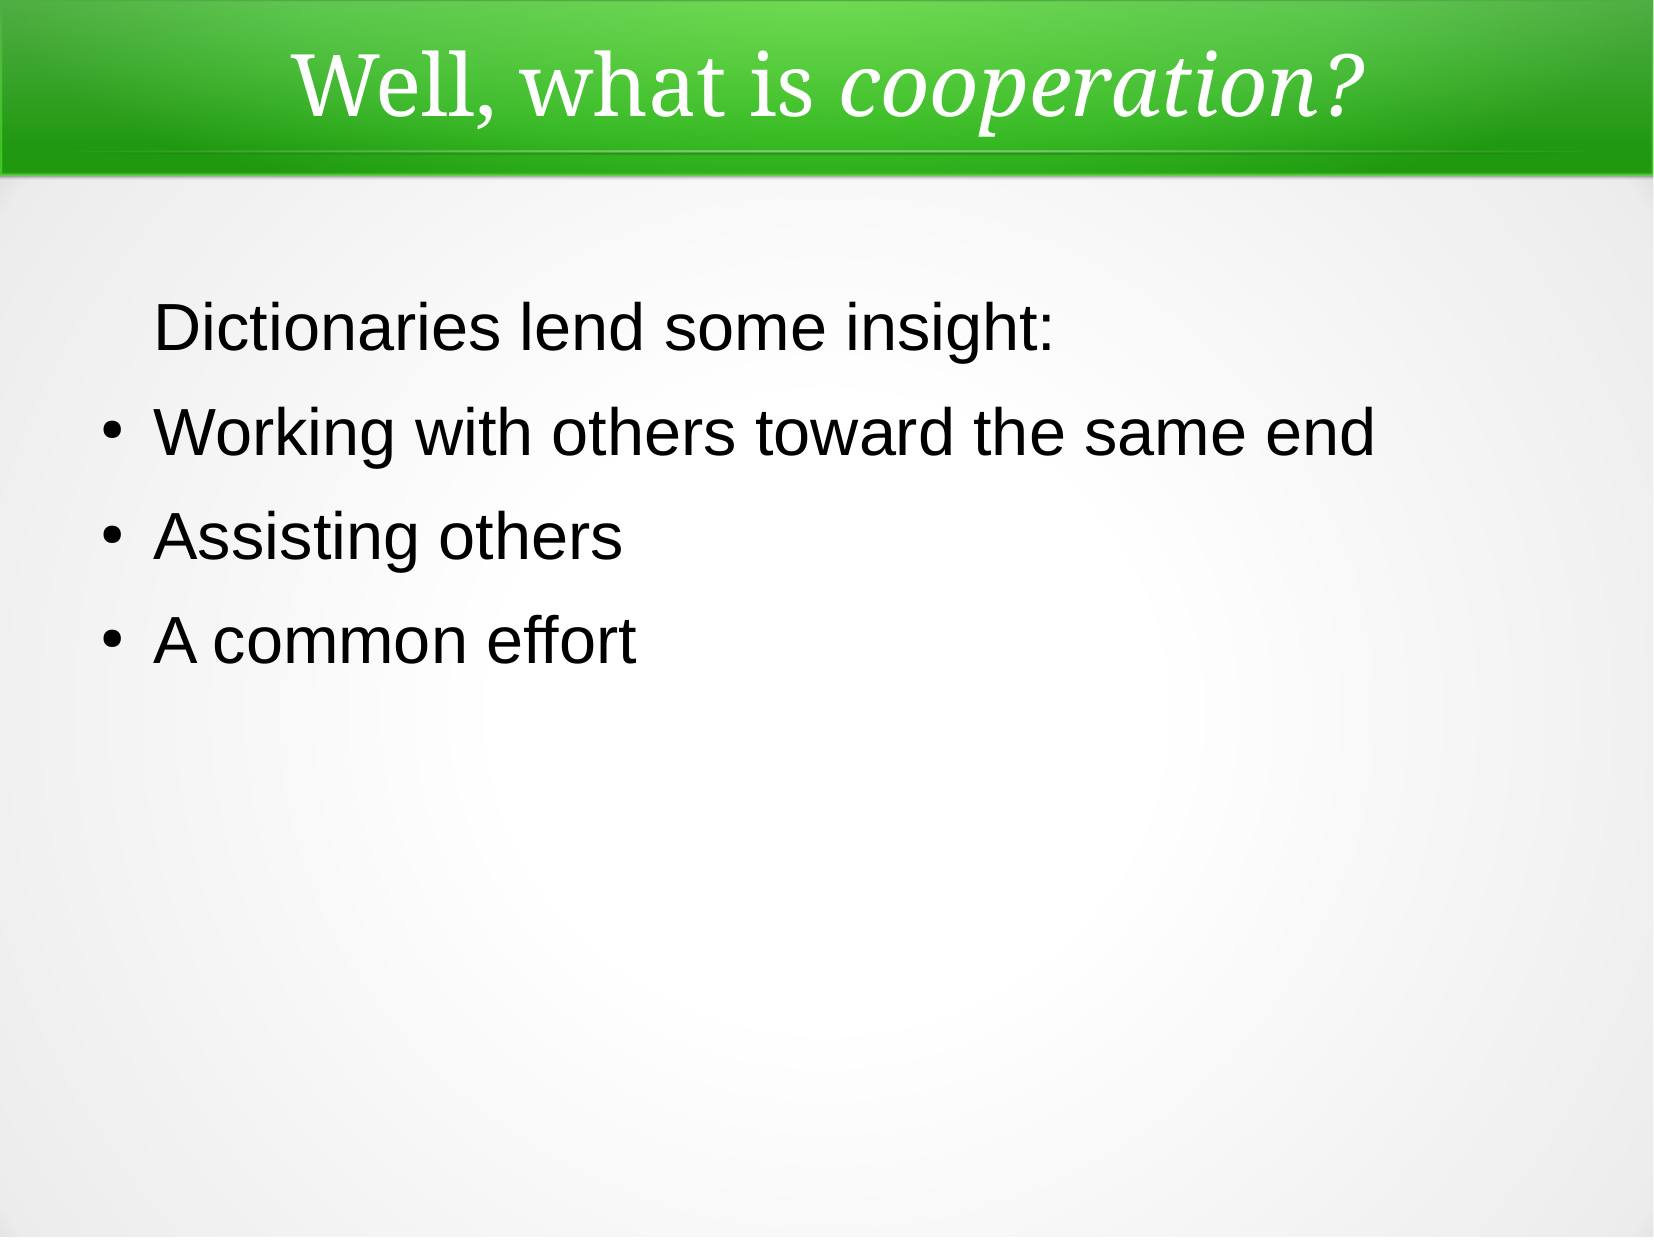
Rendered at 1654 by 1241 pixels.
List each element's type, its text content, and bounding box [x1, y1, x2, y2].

picture [0, 0, 1654, 1237]
list Dictionaries lend some insight: Working with others toward the same end Assisting others A common effort [82, 290, 1571, 1109]
title Well, what is cooperation? [82, 11, 1571, 154]
